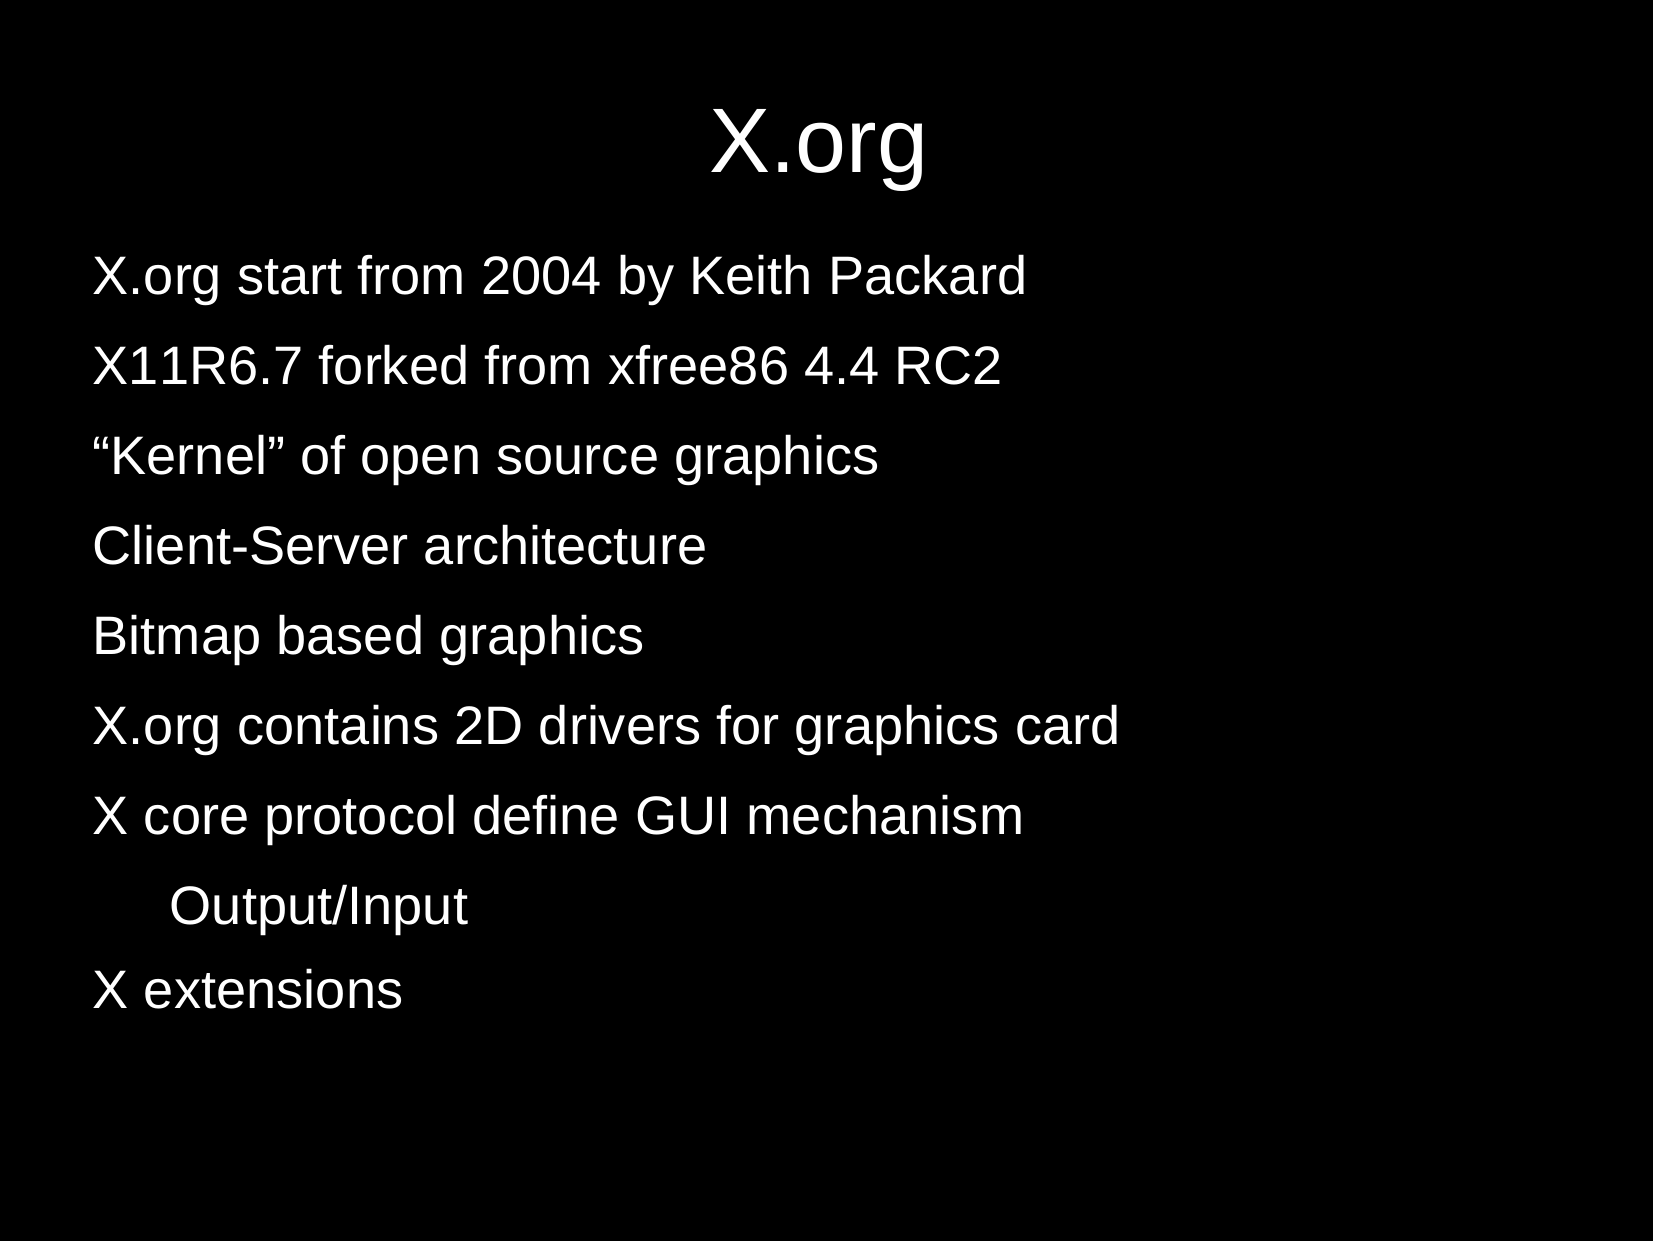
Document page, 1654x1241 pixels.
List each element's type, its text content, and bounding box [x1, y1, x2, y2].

list X.org start from 2004 by Keith Packard X11R6.7 forked from xfree86 4.4 RC2 “Kernel” of open source graphics Client-Server architecture Bitmap based graphics X.org contains 2D drivers for graphics card X core protocol define GUI mechanism Output/Input X extensions [75, 245, 1563, 1201]
title X.org [75, 37, 1563, 245]
